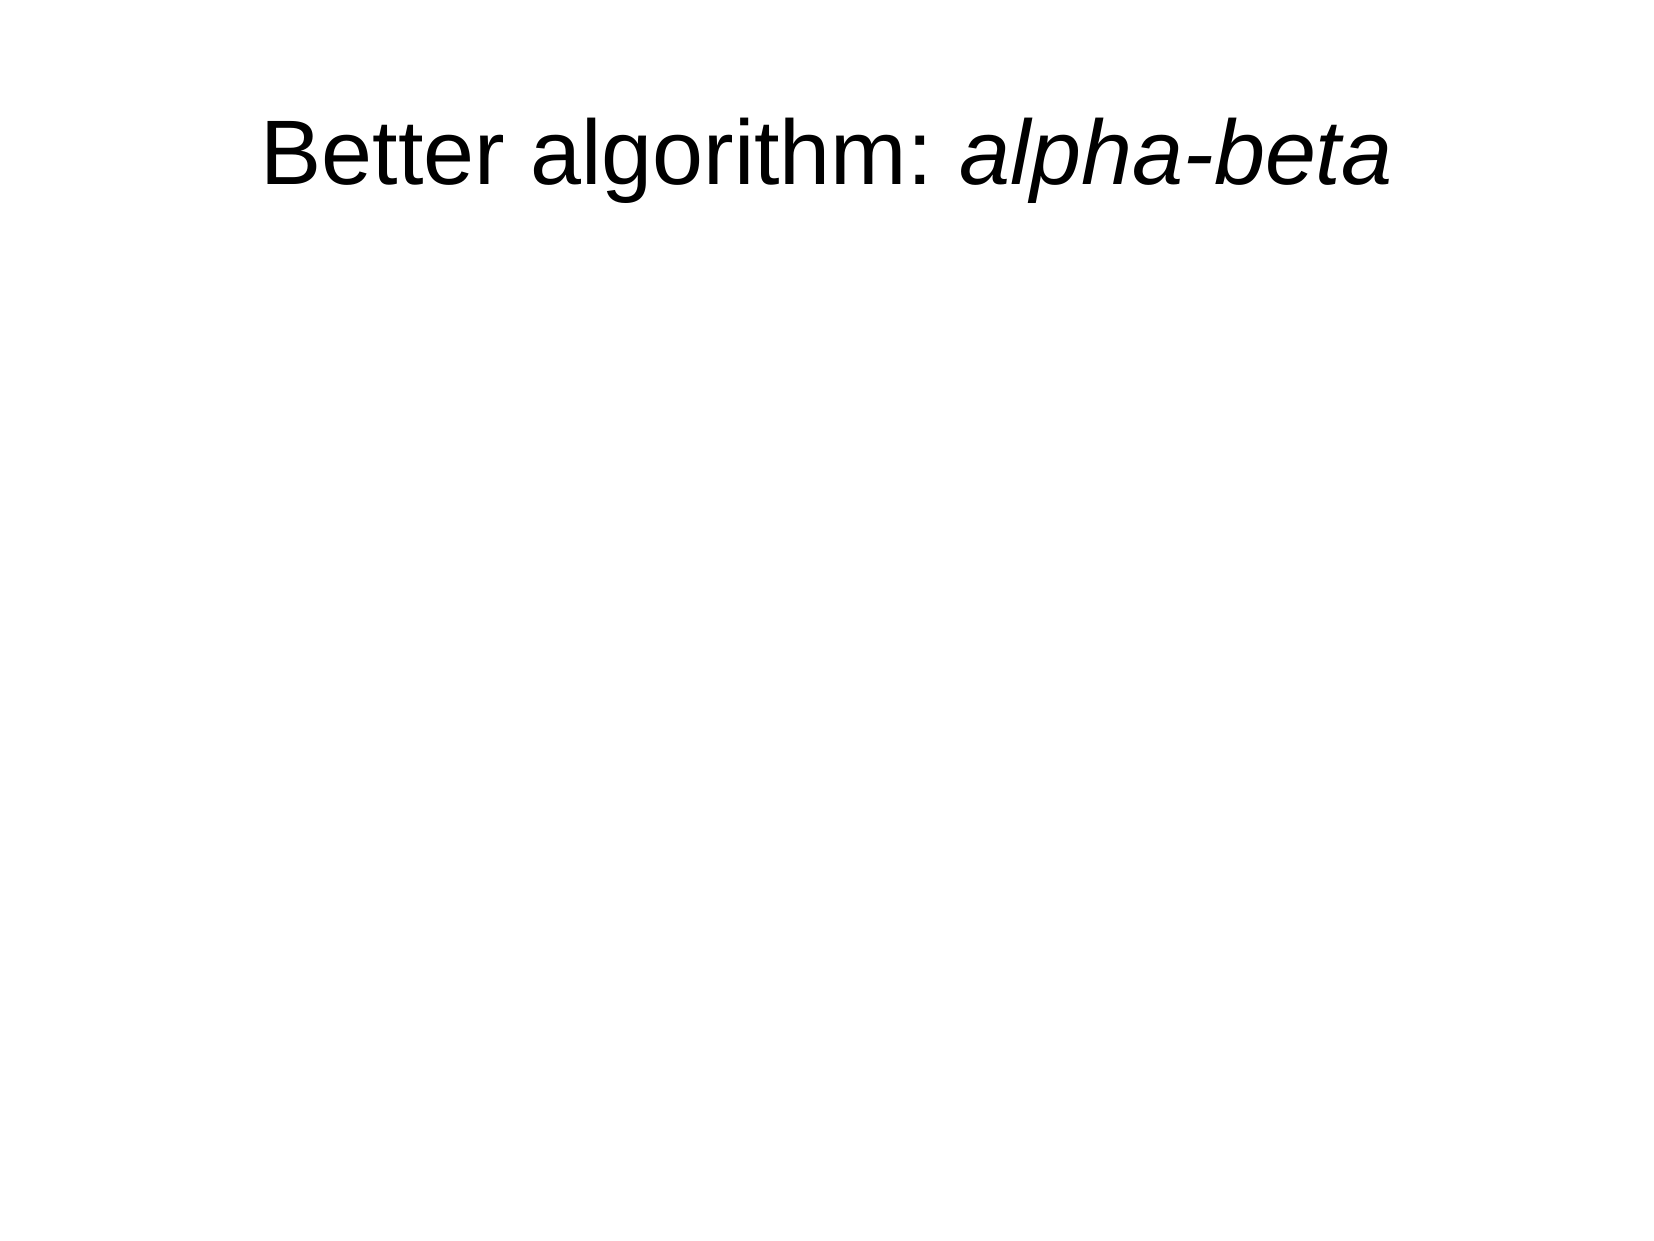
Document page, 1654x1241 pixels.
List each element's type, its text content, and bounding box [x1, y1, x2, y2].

title Better algorithm: alpha-beta [82, 49, 1571, 257]
